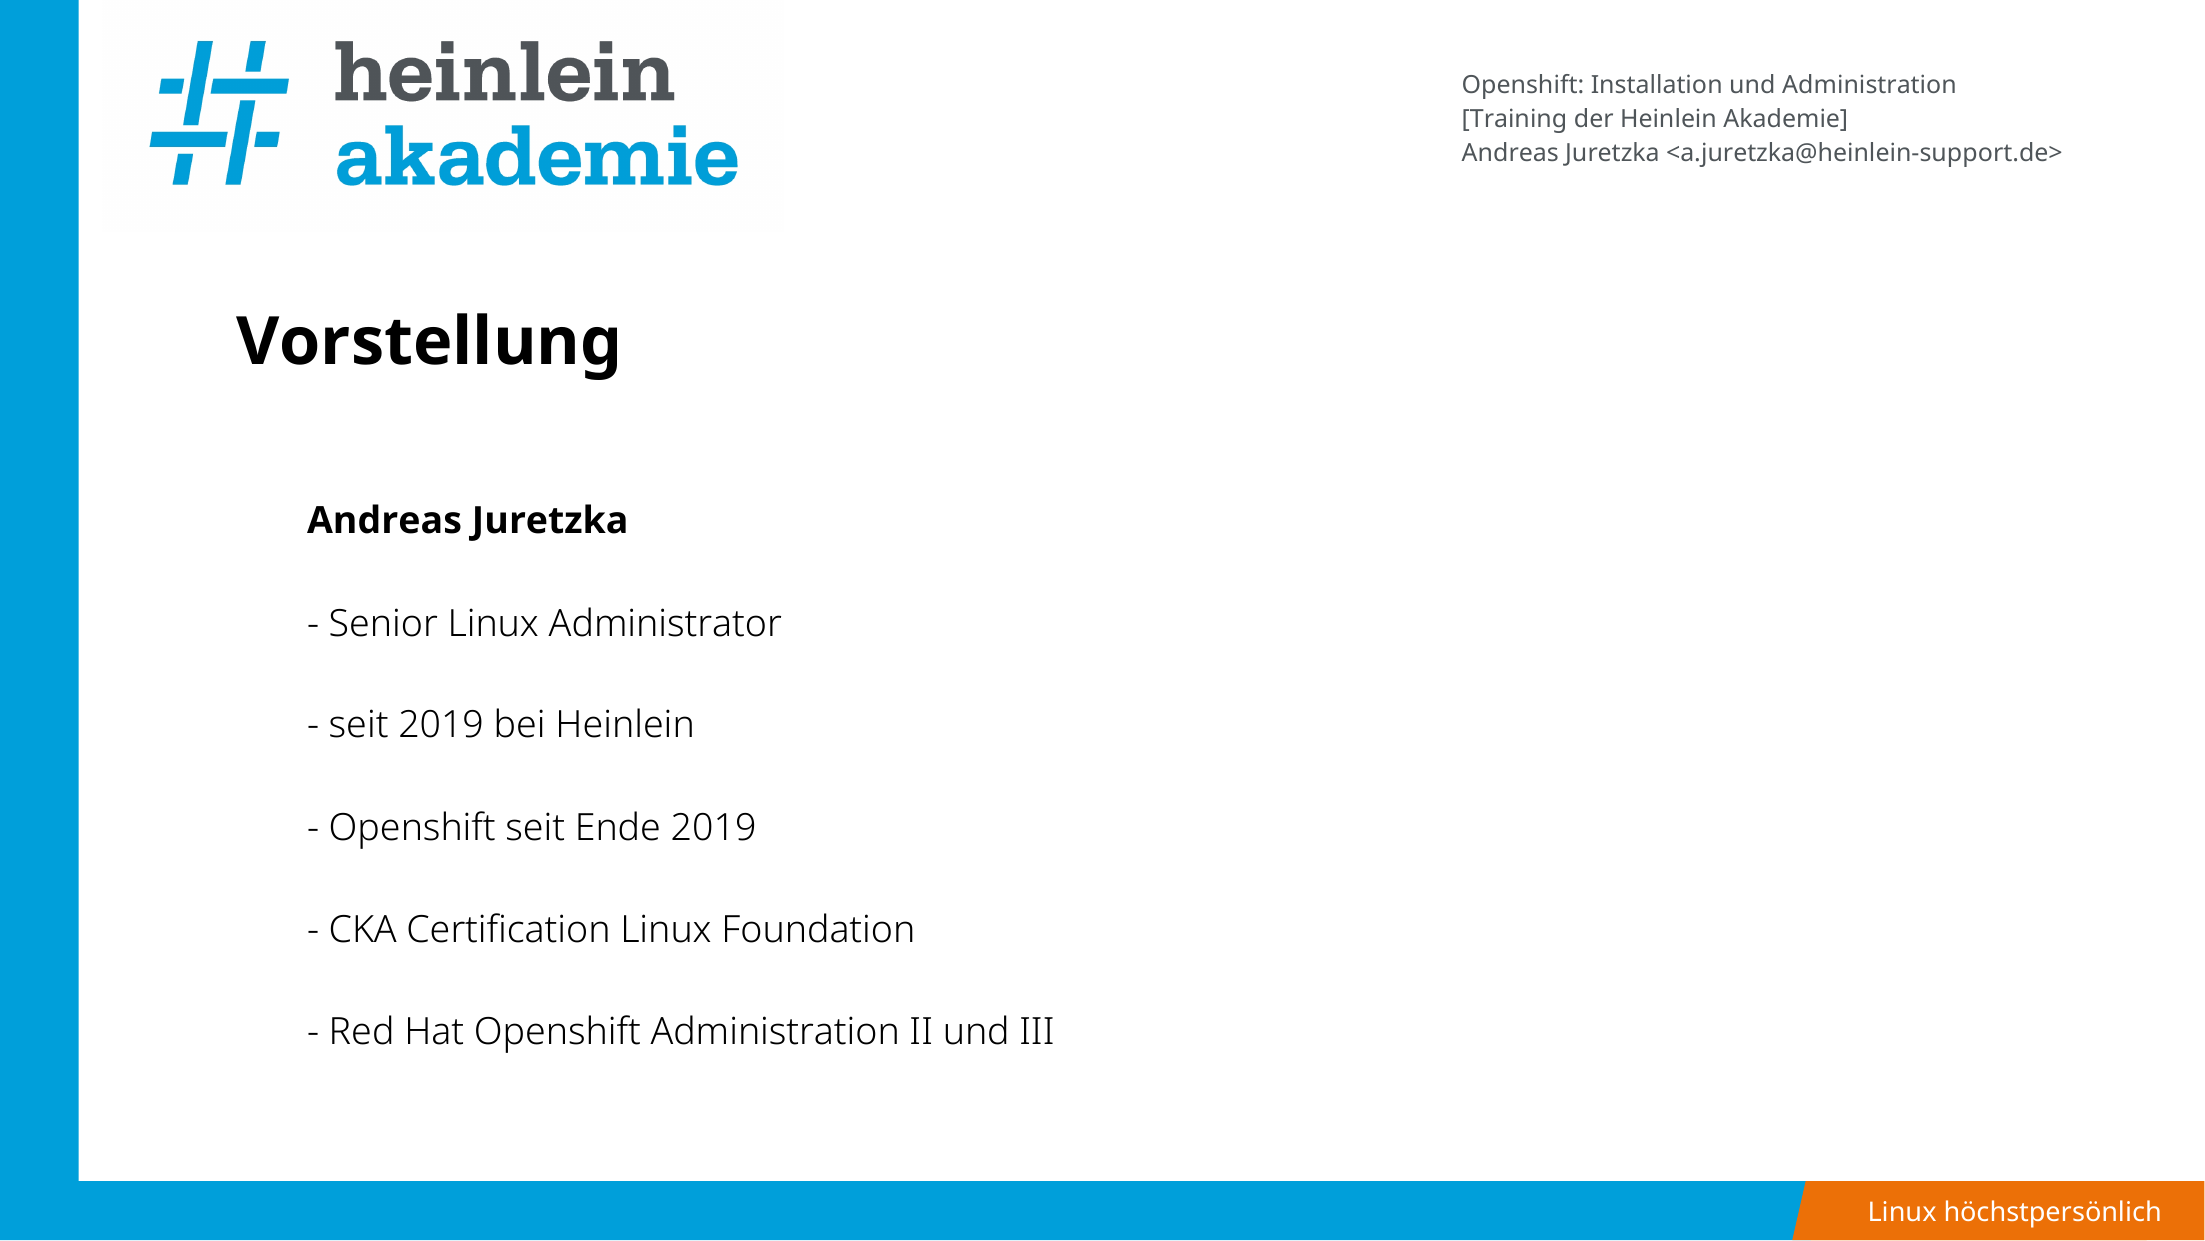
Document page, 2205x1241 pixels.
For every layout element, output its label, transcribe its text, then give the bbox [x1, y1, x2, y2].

picture [102, 0, 784, 232]
list Andreas Juretzka - Senior Linux Administrator - seit 2019 bei Heinlein - Openshift seit Ende 2019 - CKA Certification Linux Foundation - Red Hat Openshift Administration II und III [236, 442, 2038, 1146]
title Vorstellung [236, 248, 1979, 384]
